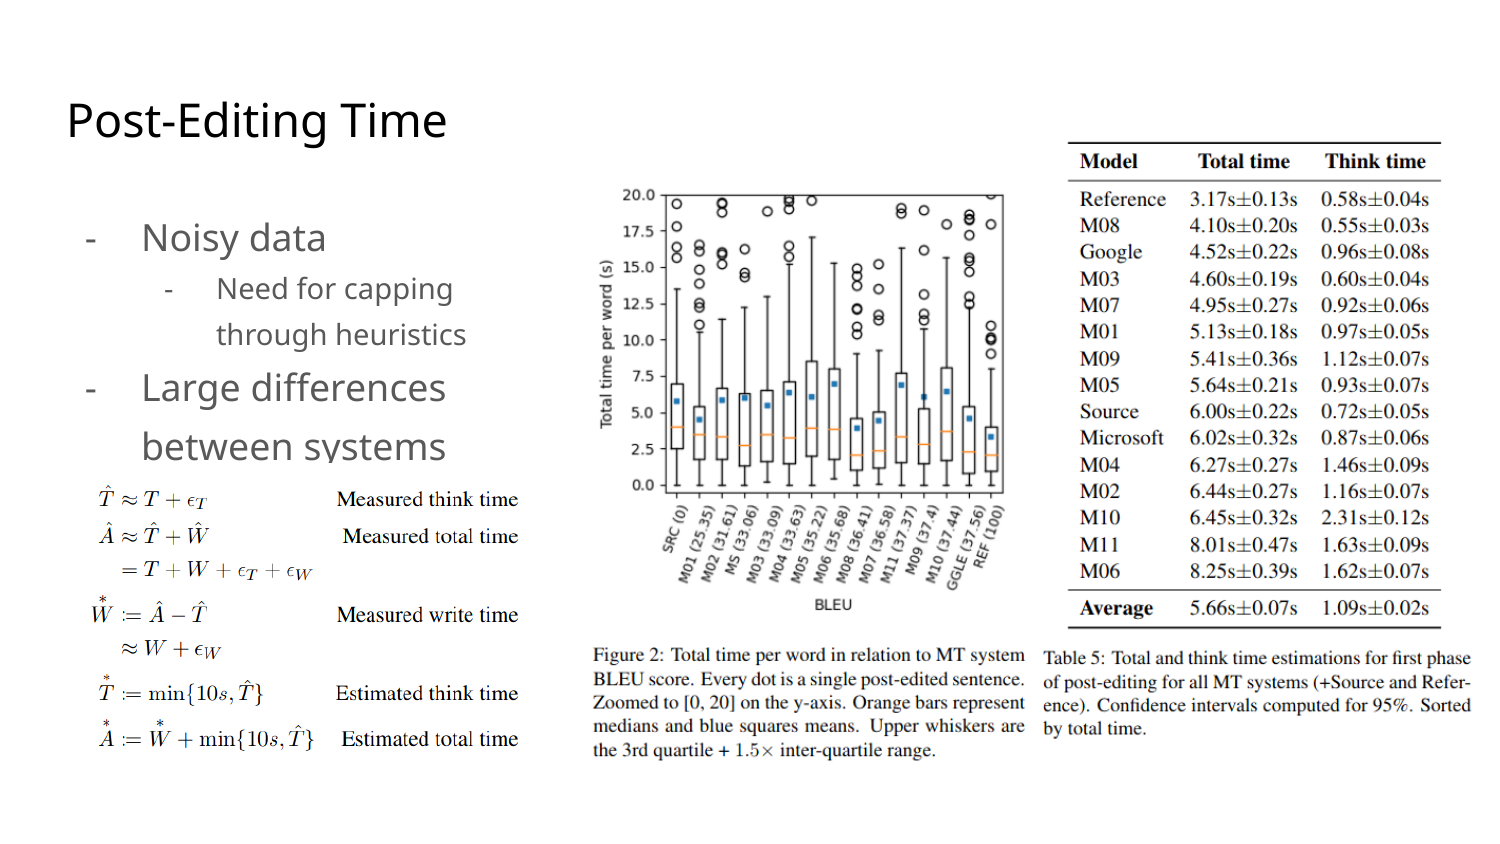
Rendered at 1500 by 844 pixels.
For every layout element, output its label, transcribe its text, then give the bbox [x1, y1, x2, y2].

list Noisy data Need for capping through heuristics Large differences between systems [51, 189, 554, 750]
picture [565, 124, 1484, 770]
title Post-Editing Time [51, 72, 1449, 167]
picture [74, 463, 537, 767]
